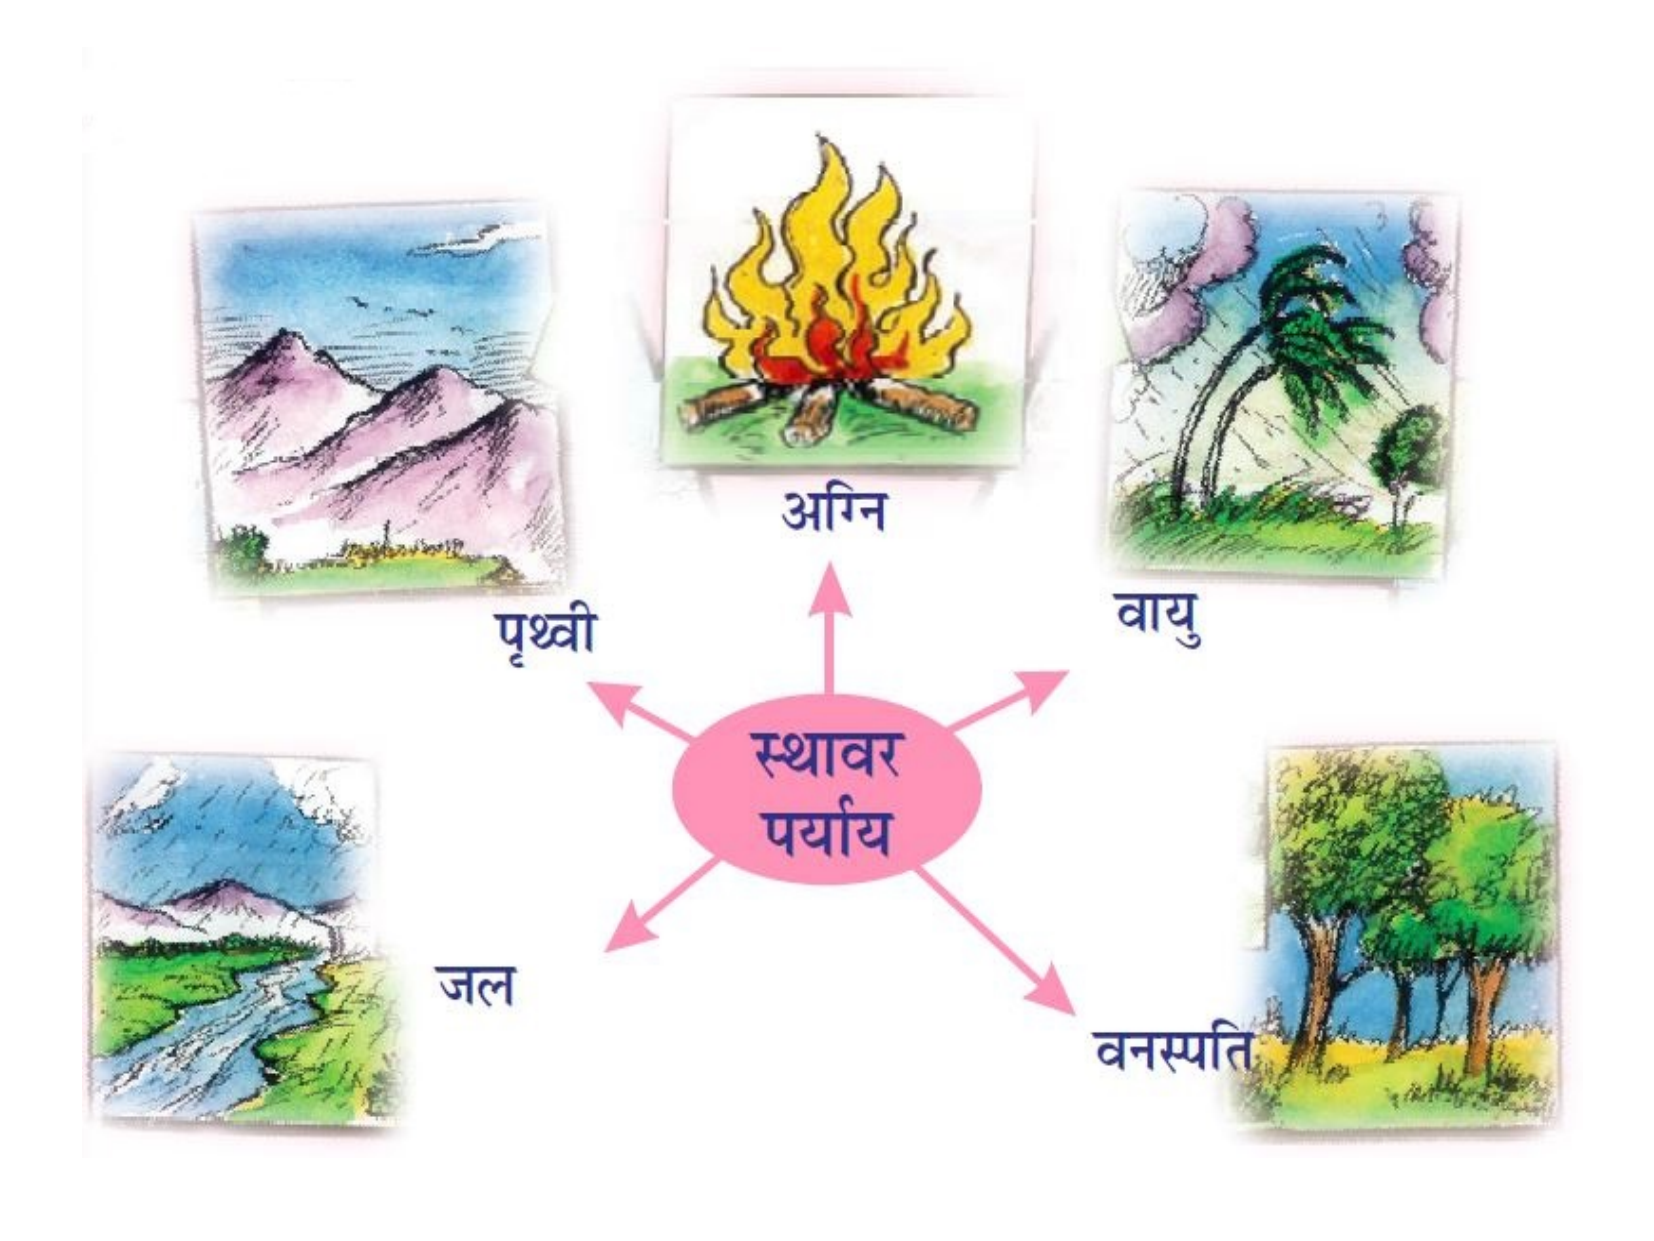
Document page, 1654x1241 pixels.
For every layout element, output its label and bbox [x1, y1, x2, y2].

picture [82, 47, 1583, 1158]
